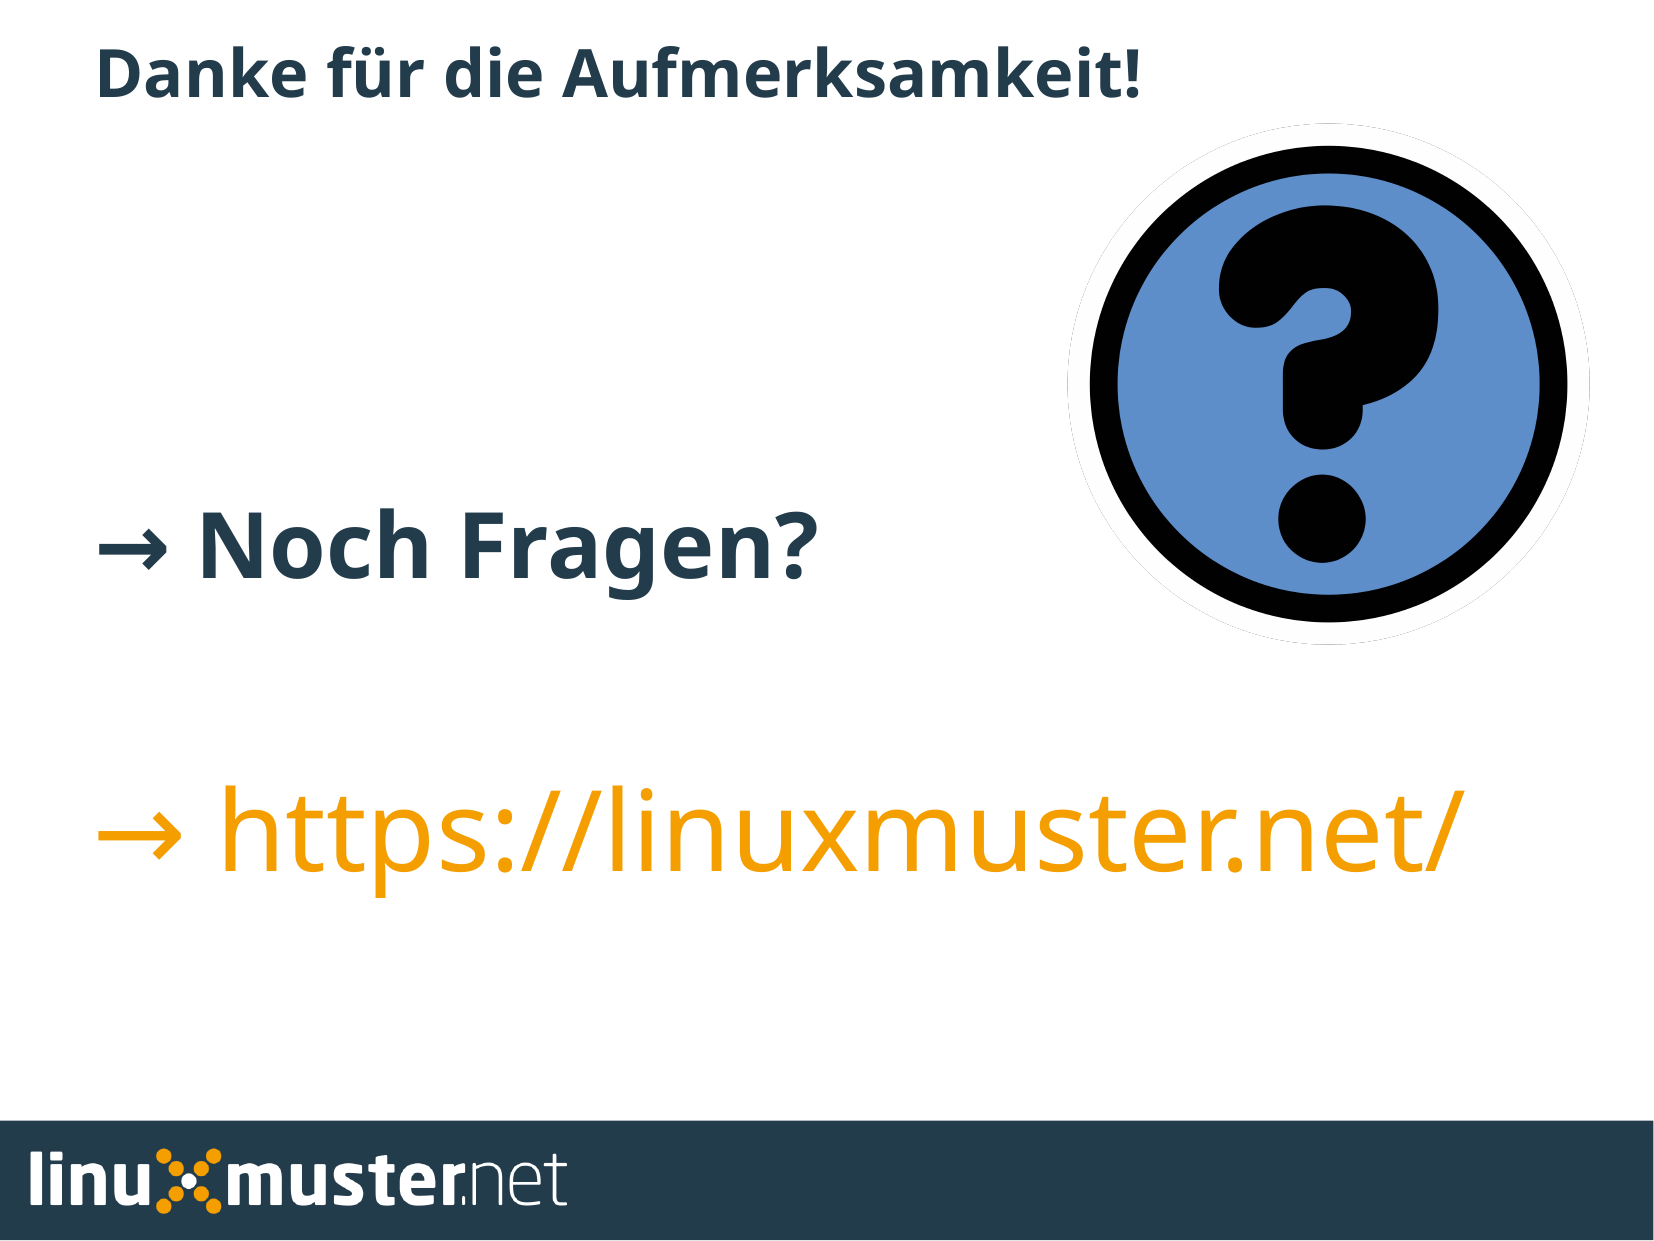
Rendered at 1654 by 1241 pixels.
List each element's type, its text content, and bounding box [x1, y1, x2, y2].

title Danke für die Aufmerksamkeit! → Noch Fragen? [94, 14, 1583, 618]
picture [1062, 118, 1595, 650]
text_box → https://linuxmuster.net/ [78, 744, 1560, 894]
picture [6, 1127, 591, 1229]
